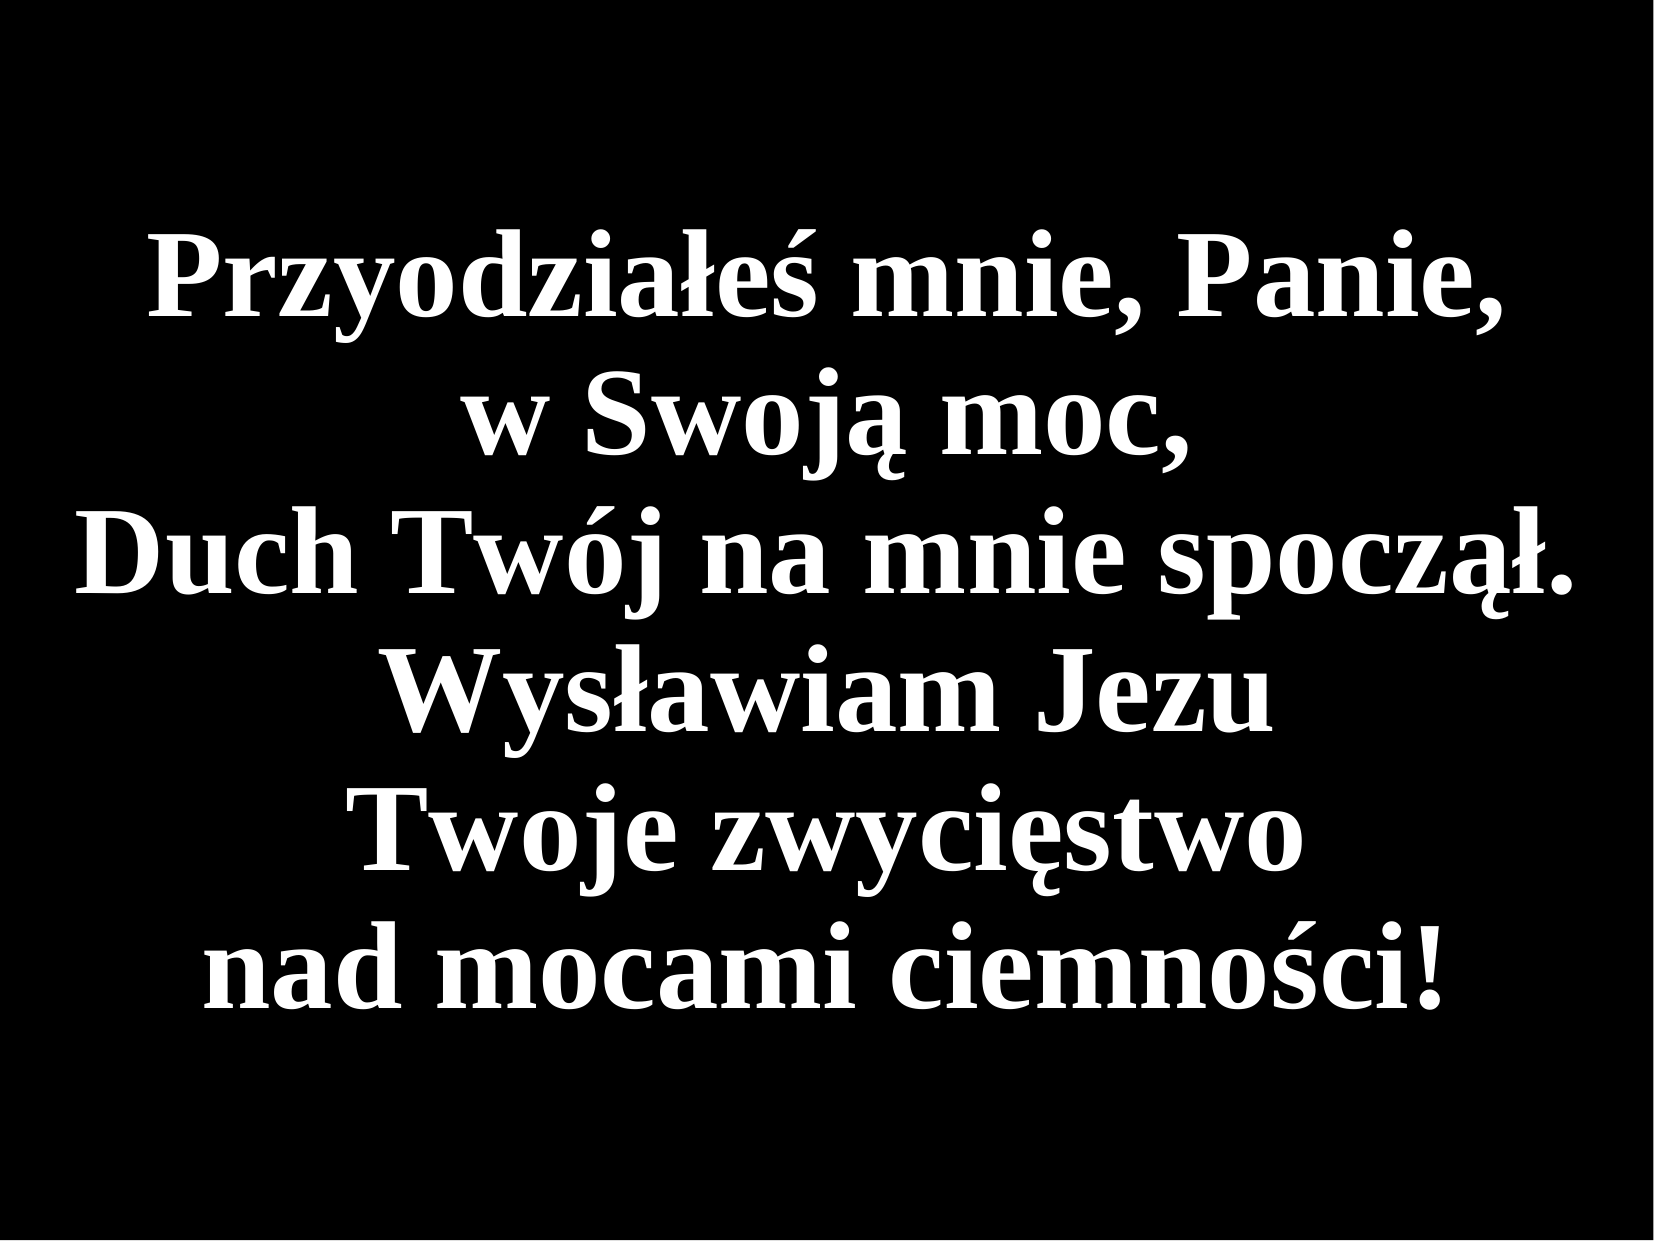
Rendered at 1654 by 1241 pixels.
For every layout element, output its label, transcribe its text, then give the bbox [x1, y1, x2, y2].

title Przyodziałeś mnie, Panie, w Swoją moc, Duch Twój na mnie spoczął. Wysławiam Jezu Twoje zwycięstwo nad mocami ciemności! [0, 0, 1654, 1241]
